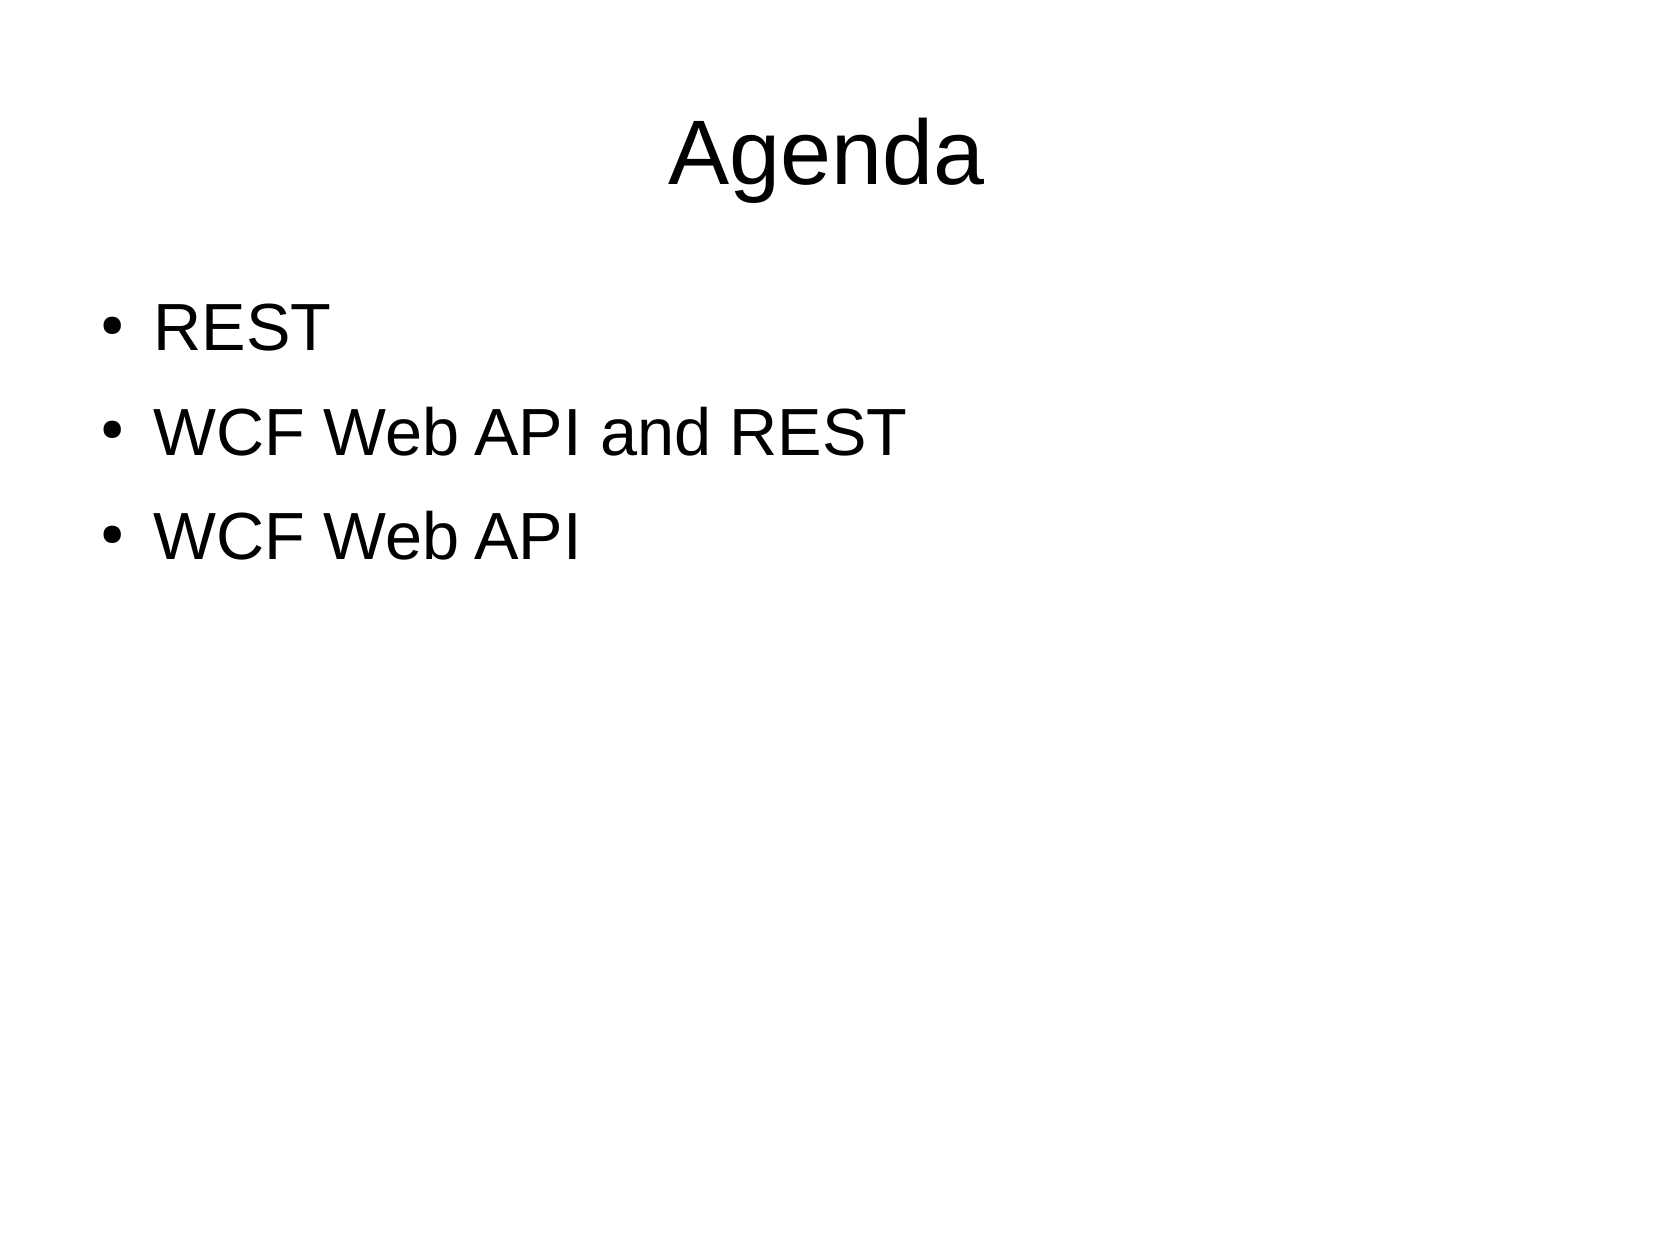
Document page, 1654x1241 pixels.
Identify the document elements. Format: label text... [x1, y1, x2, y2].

list REST WCF Web API and REST WCF Web API [82, 290, 1571, 1109]
title Agenda [82, 49, 1571, 257]
